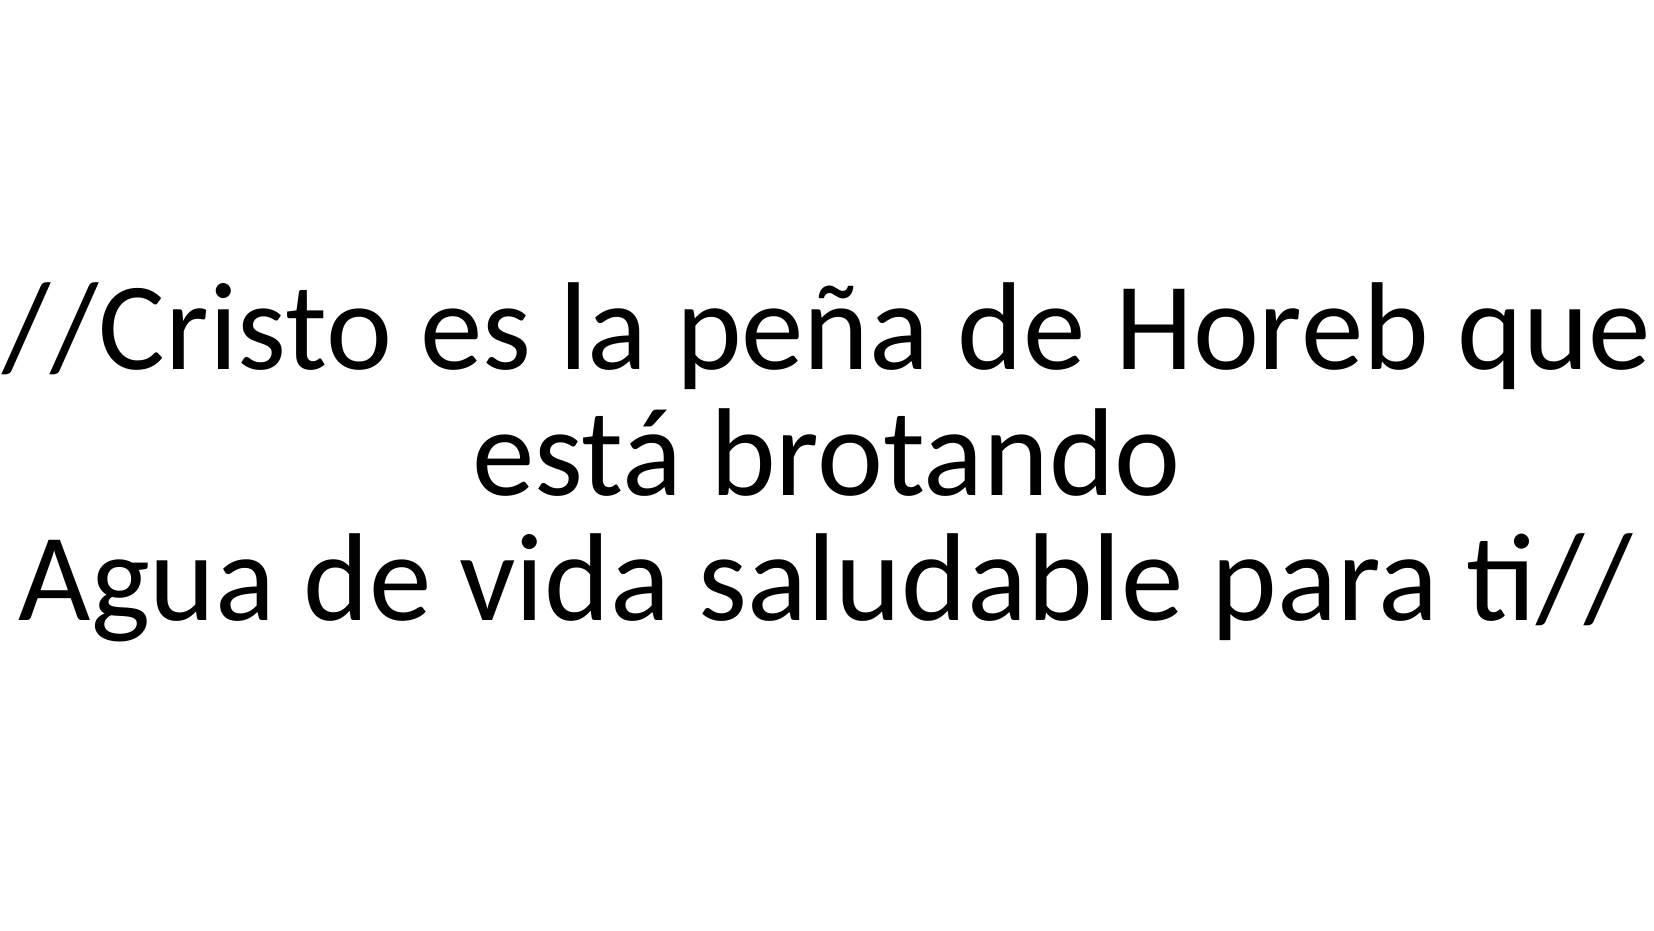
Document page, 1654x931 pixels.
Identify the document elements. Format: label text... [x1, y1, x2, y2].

title //Cristo es la peña de Horeb que está brotando Agua de vida saludable para ti// [0, 0, 1654, 928]
